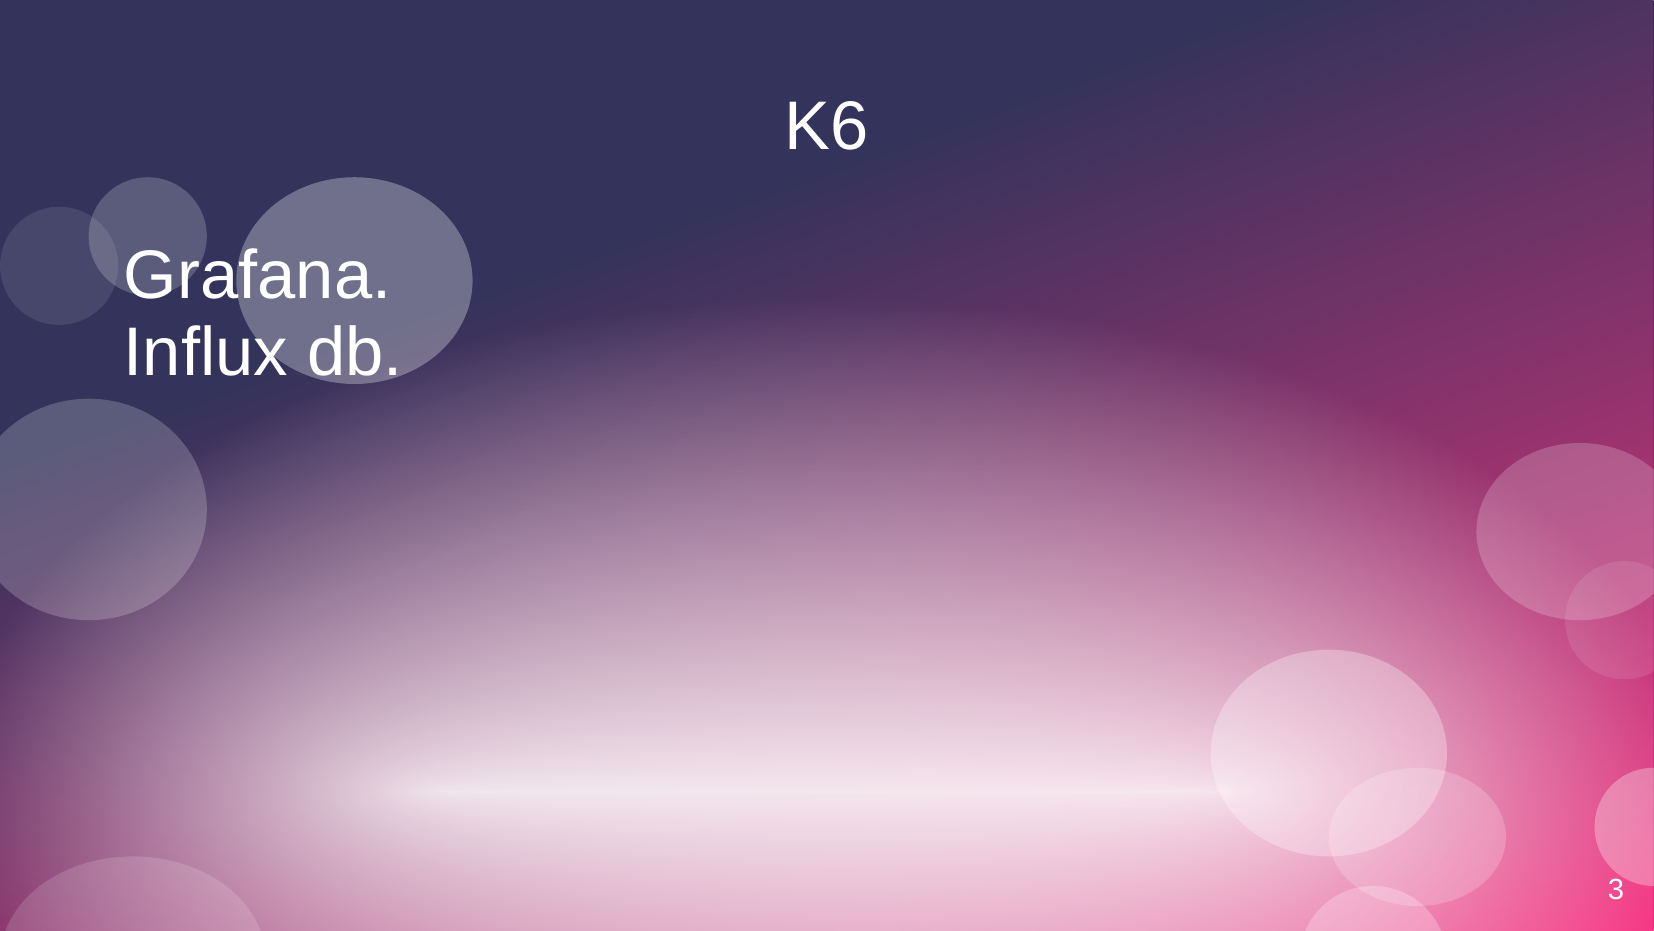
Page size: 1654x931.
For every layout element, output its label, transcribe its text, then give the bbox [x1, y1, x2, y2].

title K6 [88, 44, 1565, 207]
list Grafana. Influx db. [88, 236, 1565, 390]
